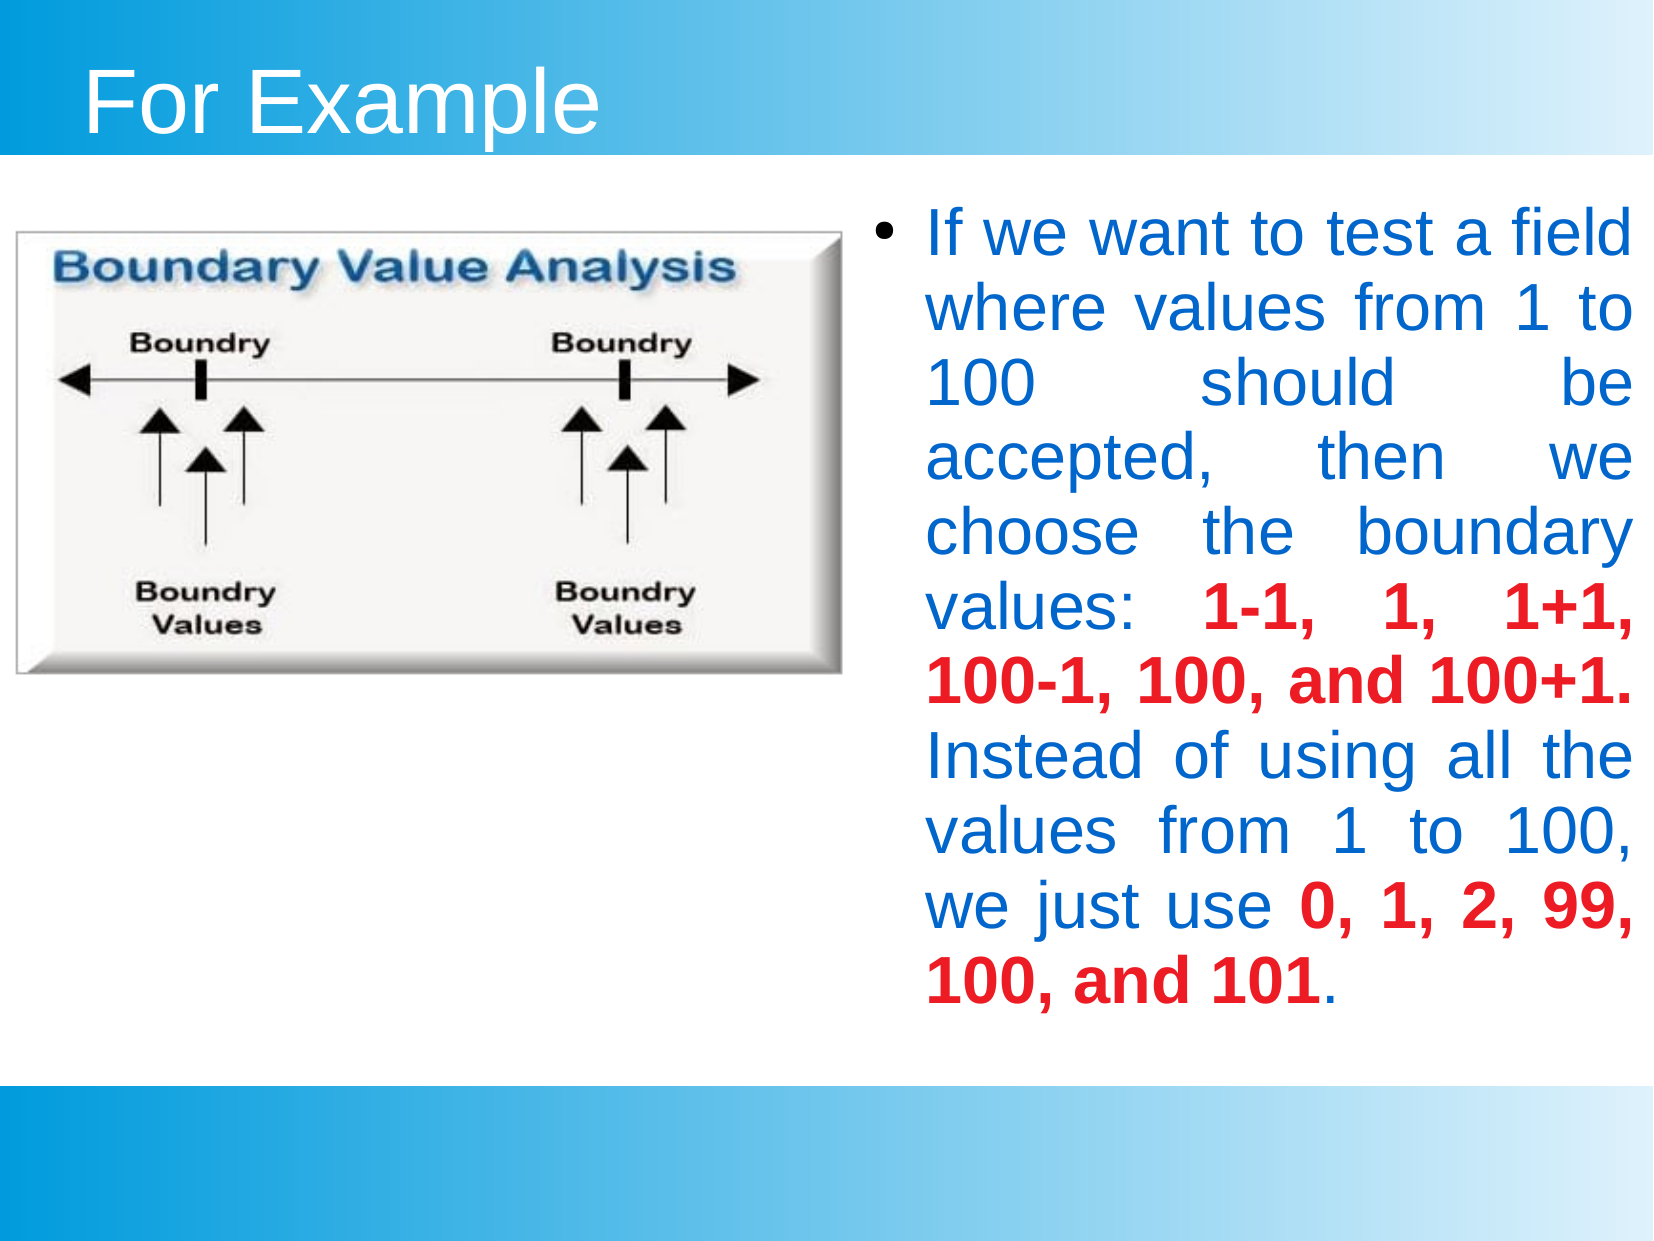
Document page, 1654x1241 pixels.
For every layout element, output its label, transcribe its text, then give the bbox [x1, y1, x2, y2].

title For Example [82, 49, 1571, 155]
picture [3, 224, 860, 691]
list If we want to test a field where values from 1 to 100 should be accepted, then we choose the boundary values: 1-1, 1, 1+1, 100-1, 100, and 100+1. Instead of using all the values from 1 to 100, we just use 0, 1, 2, 99, 100, and 101. [855, 195, 1636, 915]
